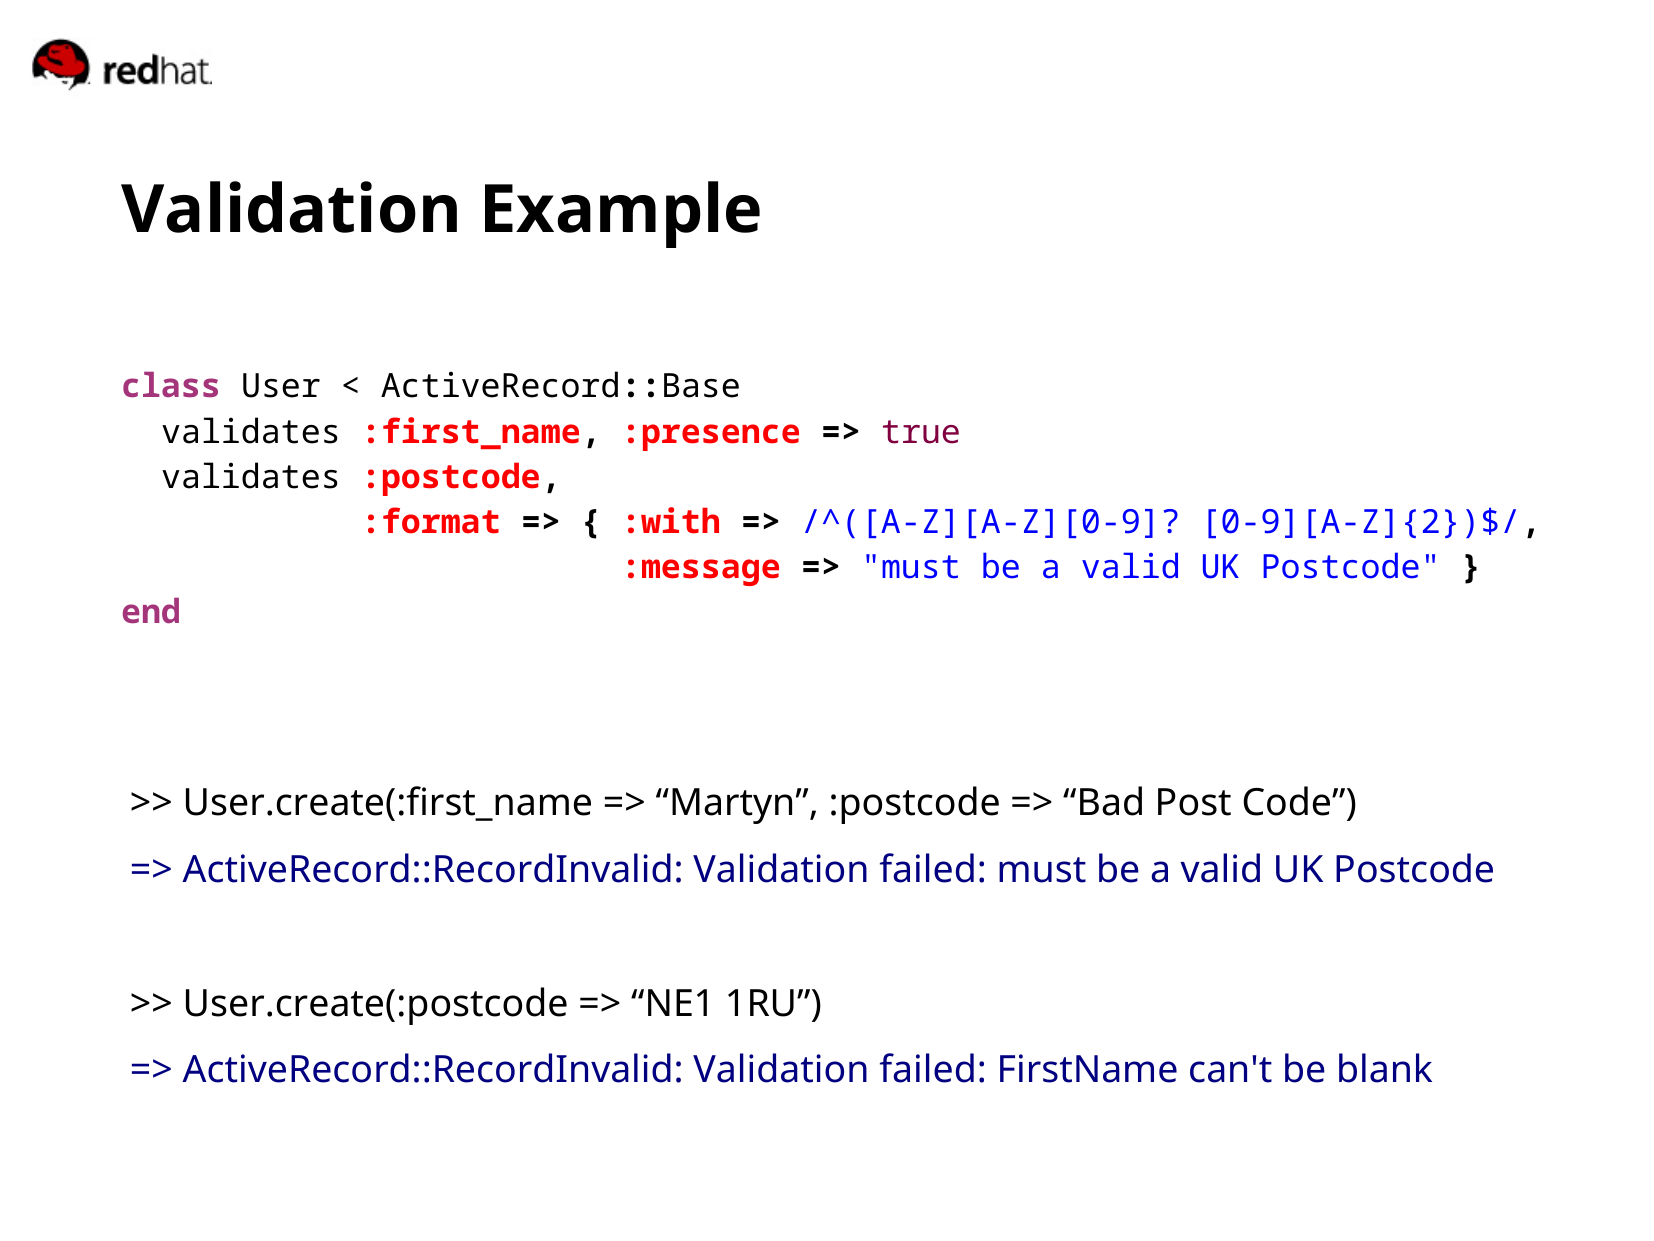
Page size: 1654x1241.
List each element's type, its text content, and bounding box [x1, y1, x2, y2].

title Validation Example [121, 102, 1534, 310]
list >> User.create(:first_name => “Martyn”, :postcode => “Bad Post Code”) => ActiveRecord::RecordInvalid: Validation failed: must be a valid UK Postcode >> User.create(:postcode => “NE1 1RU”) => ActiveRecord::RecordInvalid: Validation failed: FirstName can't be blank [129, 775, 1542, 1117]
picture [31, 37, 212, 98]
text_box class User < ActiveRecord::Base validates :first_name, :presence => true validates :postcode, :format => { :with => /^([A-Z][A-Z][0-9]? [0-9][A-Z]{2})$/, :message => "must be a valid UK Postcode" } end [121, 362, 1654, 594]
